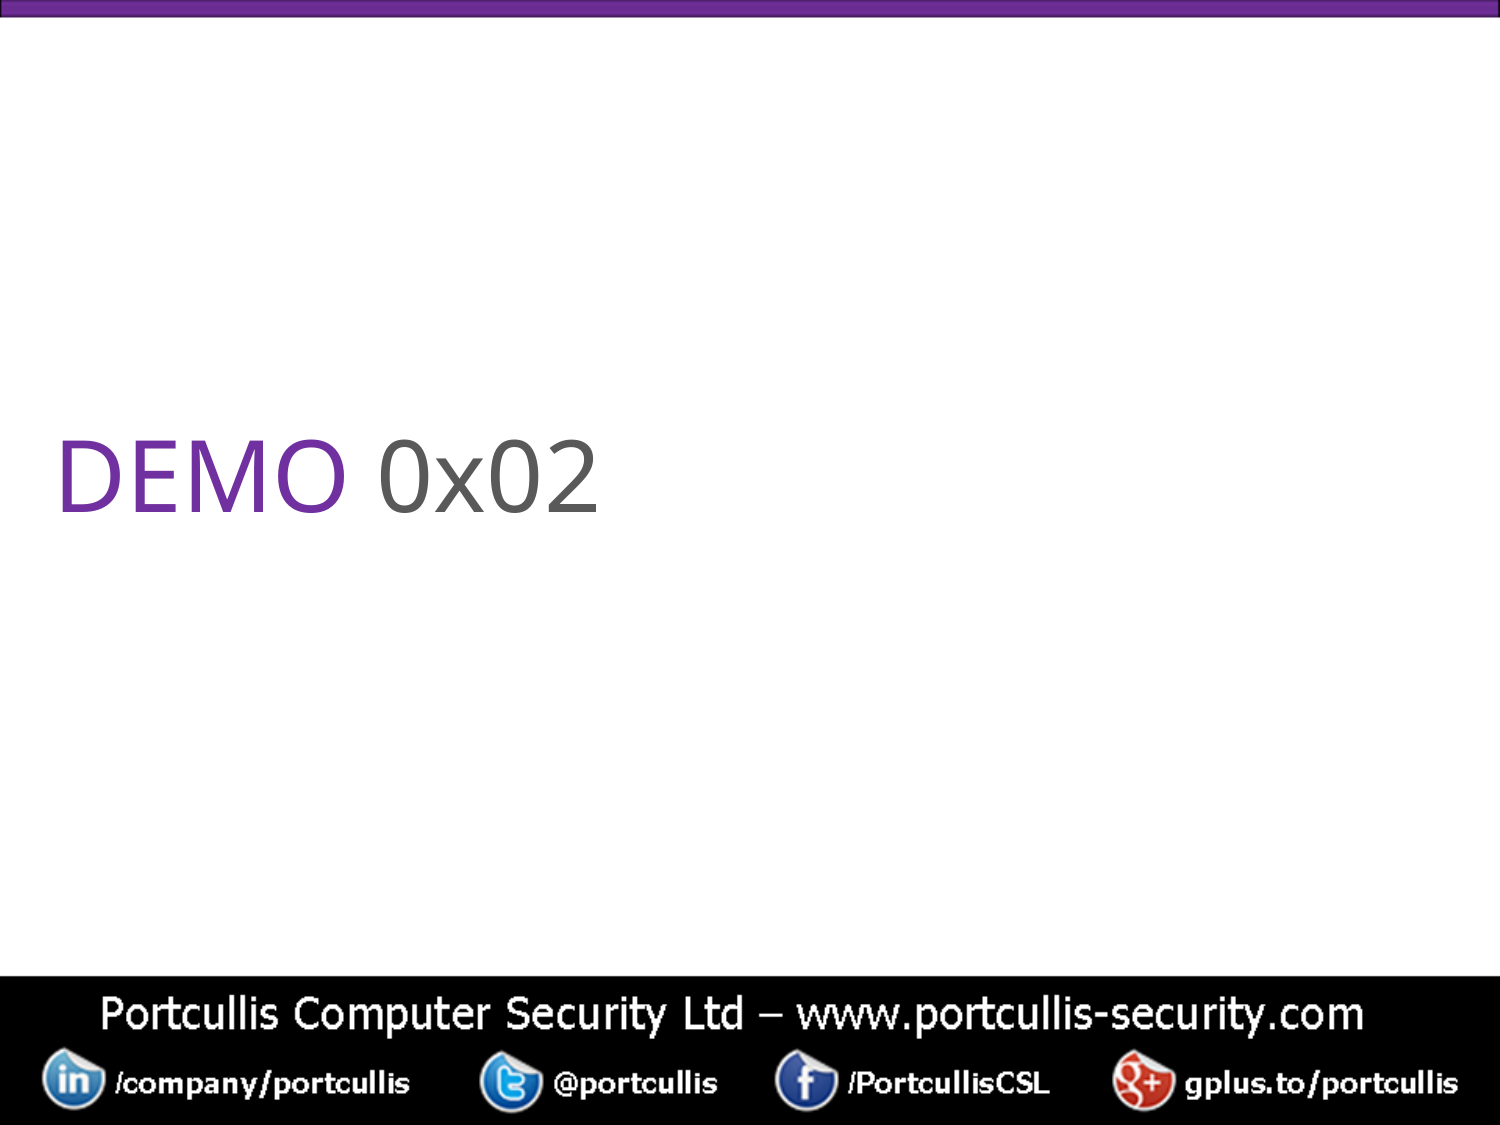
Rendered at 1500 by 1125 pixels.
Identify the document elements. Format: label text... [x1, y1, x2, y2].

picture [0, 0, 1500, 1125]
title DEMO 0x02 [53, 400, 1447, 560]
